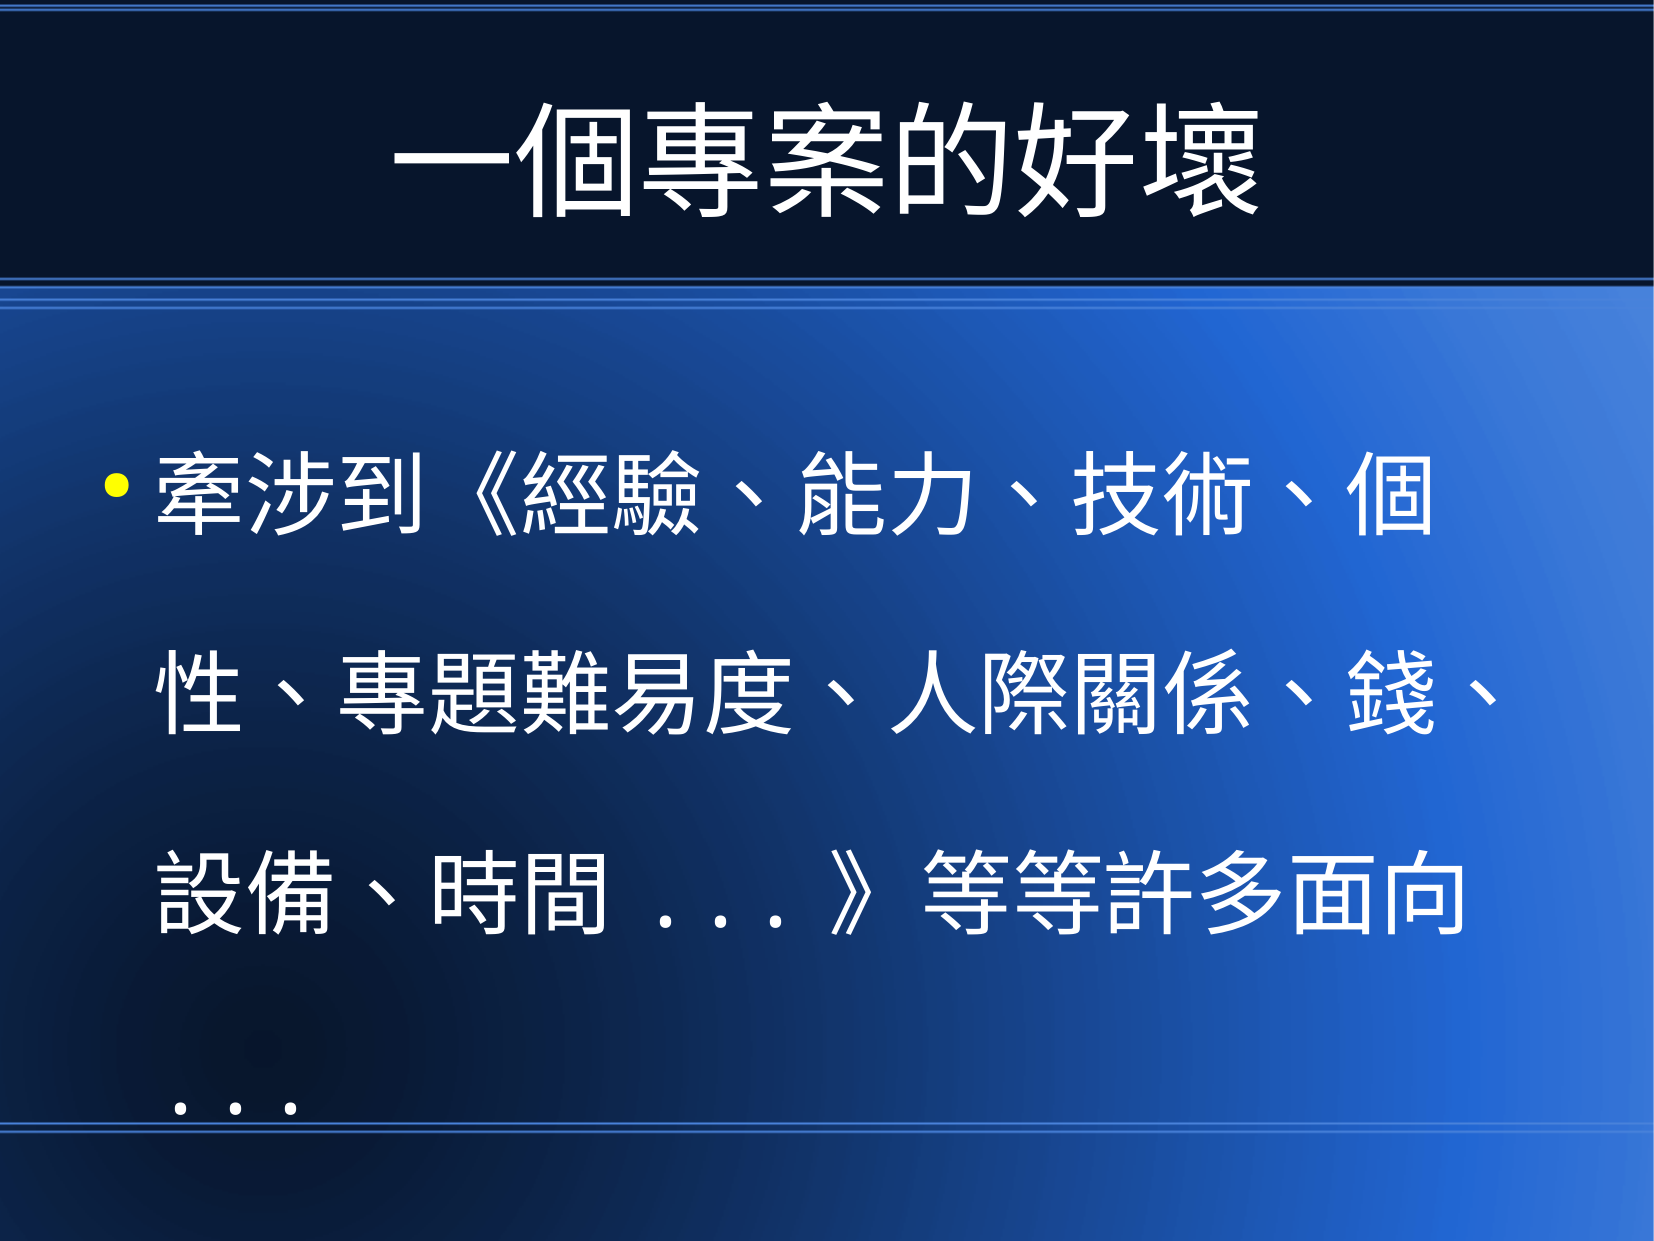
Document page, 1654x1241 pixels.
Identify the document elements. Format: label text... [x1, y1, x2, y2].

title 一個專案的好壞 [82, 49, 1571, 257]
list 牽涉到《經驗、能力、技術、個性、專題難易度、人際關係、錢、設備、時間...》等等許多面向 ... [82, 355, 1571, 1241]
picture [0, 0, 1654, 1241]
